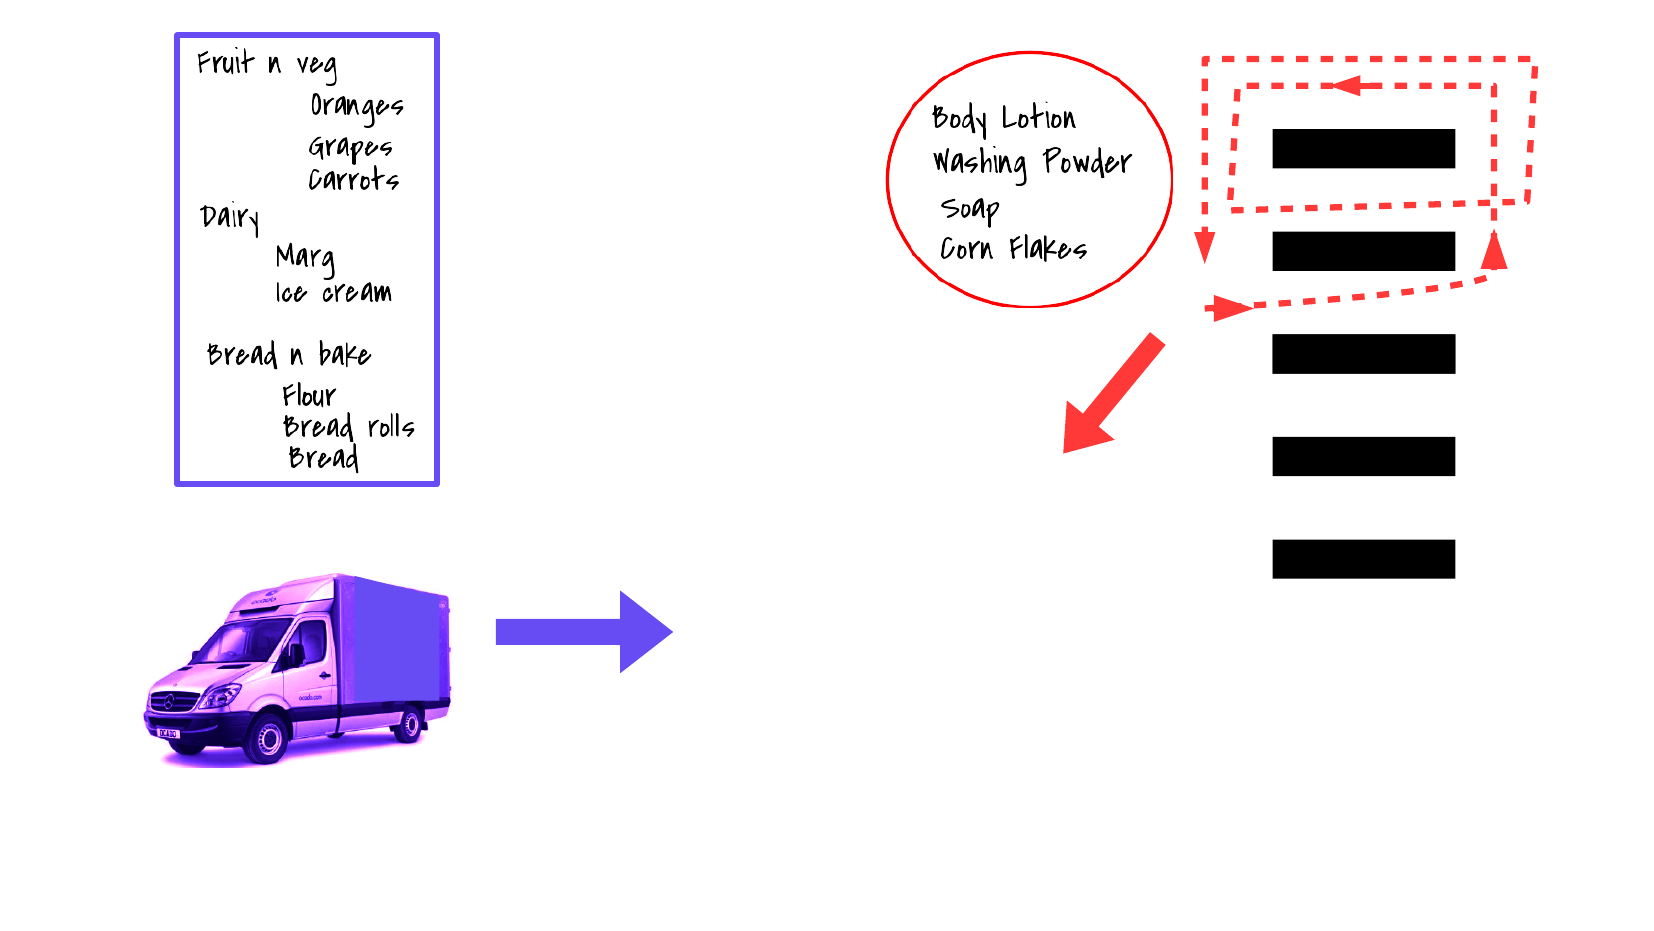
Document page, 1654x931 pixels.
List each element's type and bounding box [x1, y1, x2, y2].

text_box [354, 575, 440, 701]
picture [885, 50, 1173, 308]
picture [141, 555, 461, 768]
text_box [1272, 231, 1456, 271]
text_box [495, 590, 674, 674]
text_box [1063, 332, 1166, 454]
text_box [1272, 539, 1456, 579]
text_box [1272, 334, 1456, 374]
text_box [1272, 129, 1456, 169]
picture [188, 38, 426, 481]
text_box [1272, 436, 1456, 477]
